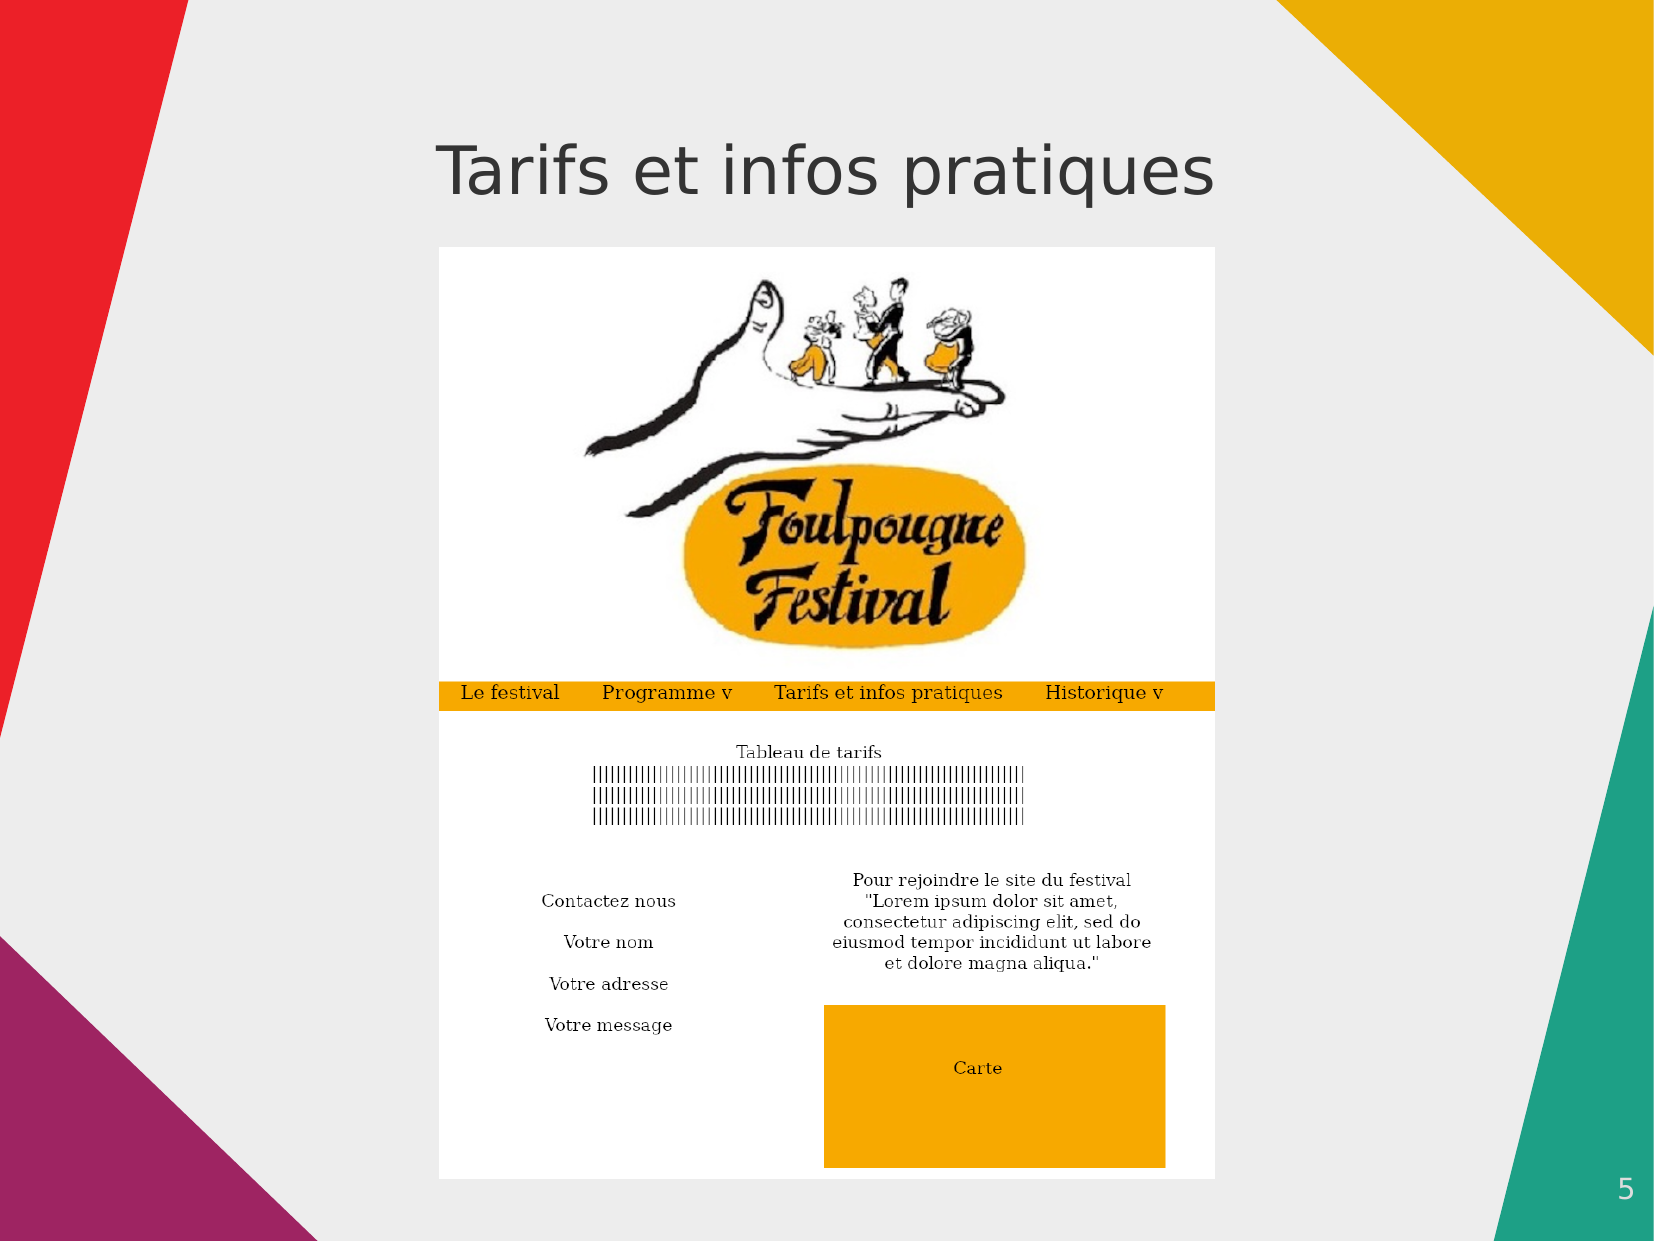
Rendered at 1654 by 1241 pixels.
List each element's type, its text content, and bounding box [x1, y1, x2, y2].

title Tarifs et infos pratiques [114, 73, 1539, 247]
picture [23, 247, 1654, 1179]
